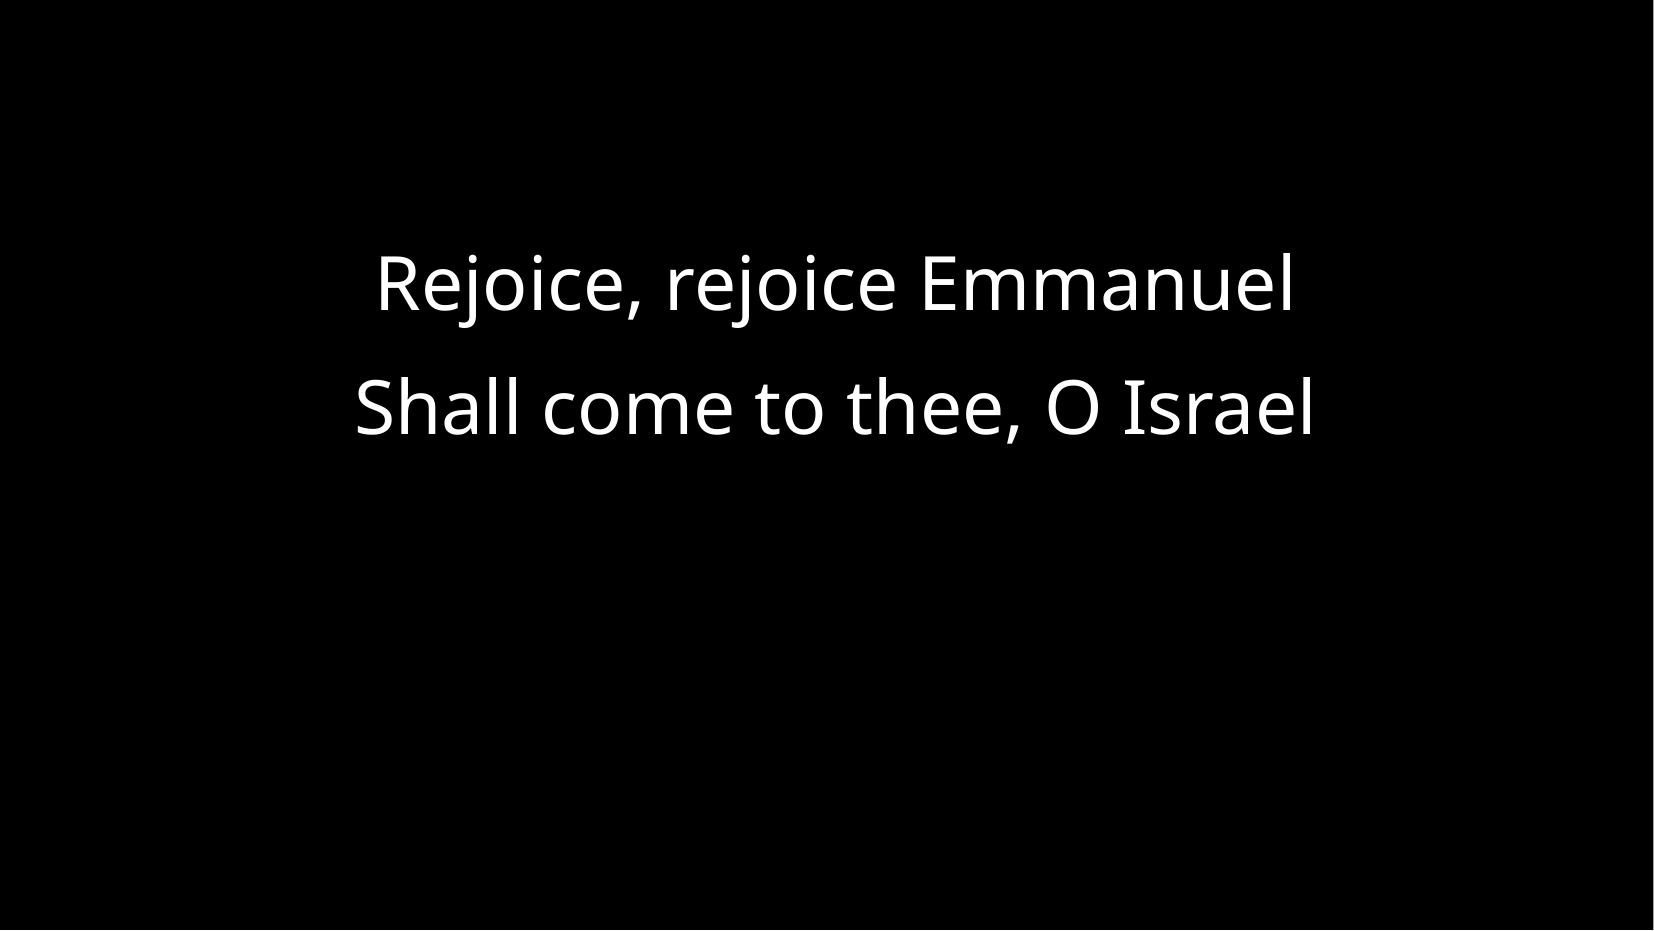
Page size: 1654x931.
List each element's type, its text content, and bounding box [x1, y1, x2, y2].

list Rejoice, rejoice Emmanuel Shall come to thee, O Israel [0, 230, 1654, 922]
